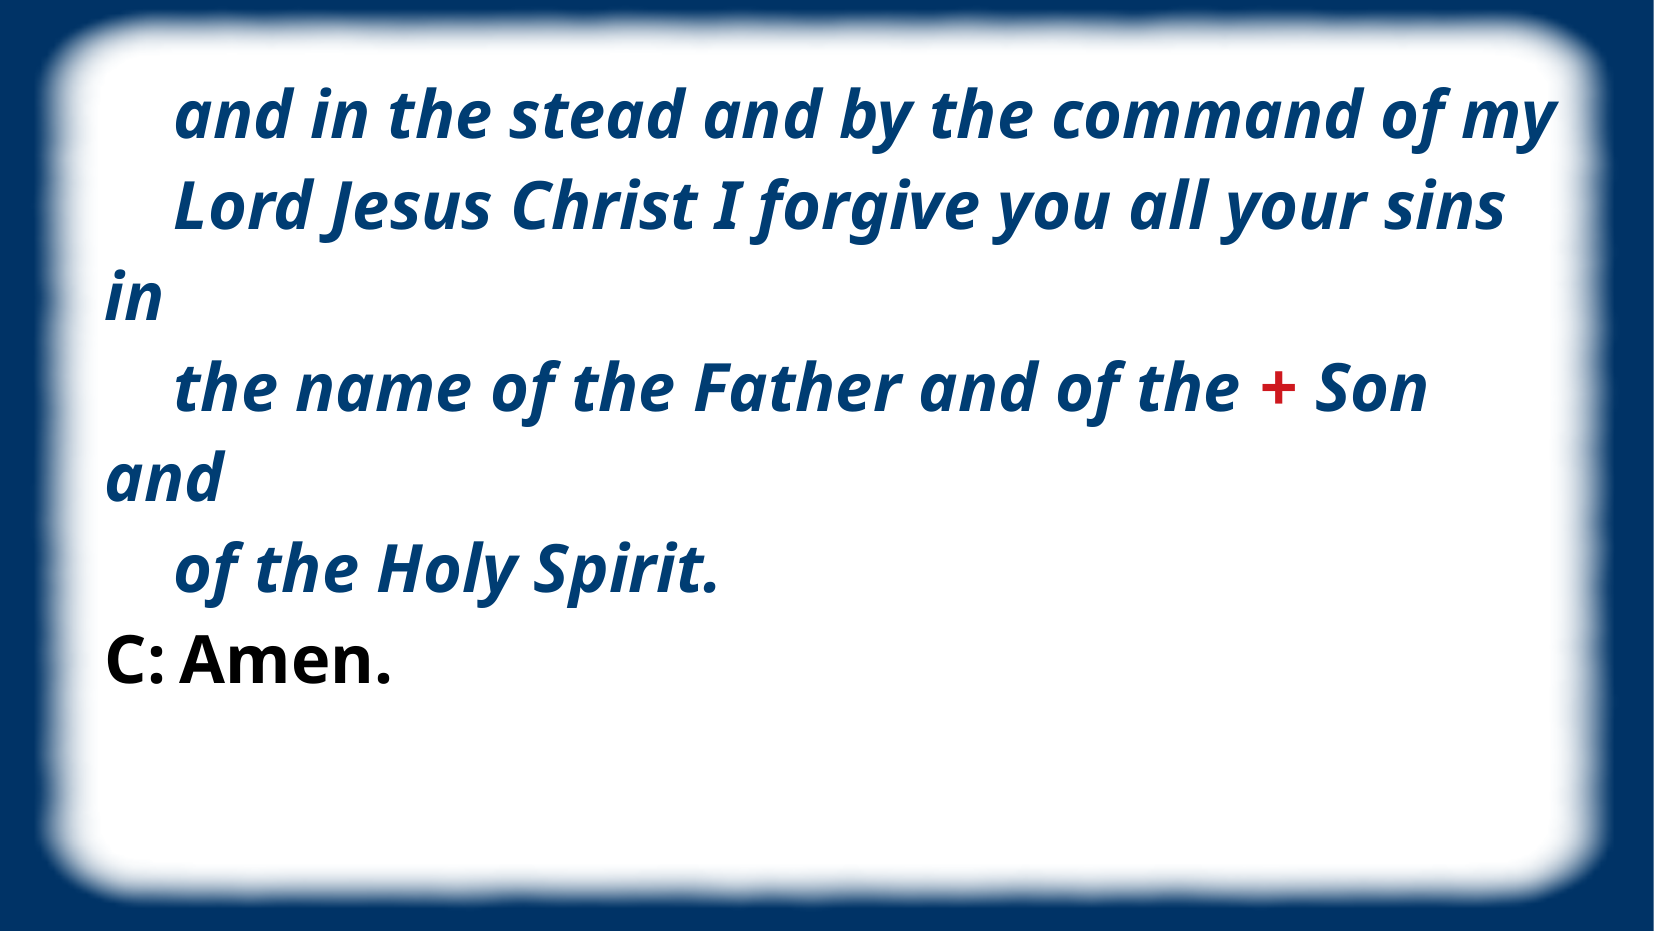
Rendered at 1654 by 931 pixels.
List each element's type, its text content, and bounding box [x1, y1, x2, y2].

text_box and in the stead and by the command of my Lord Jesus Christ I forgive you all your sins in the name of the Father and of the + Son and of the Holy Spirit. C: Amen. [90, 60, 1576, 519]
picture [0, 0, 1654, 931]
